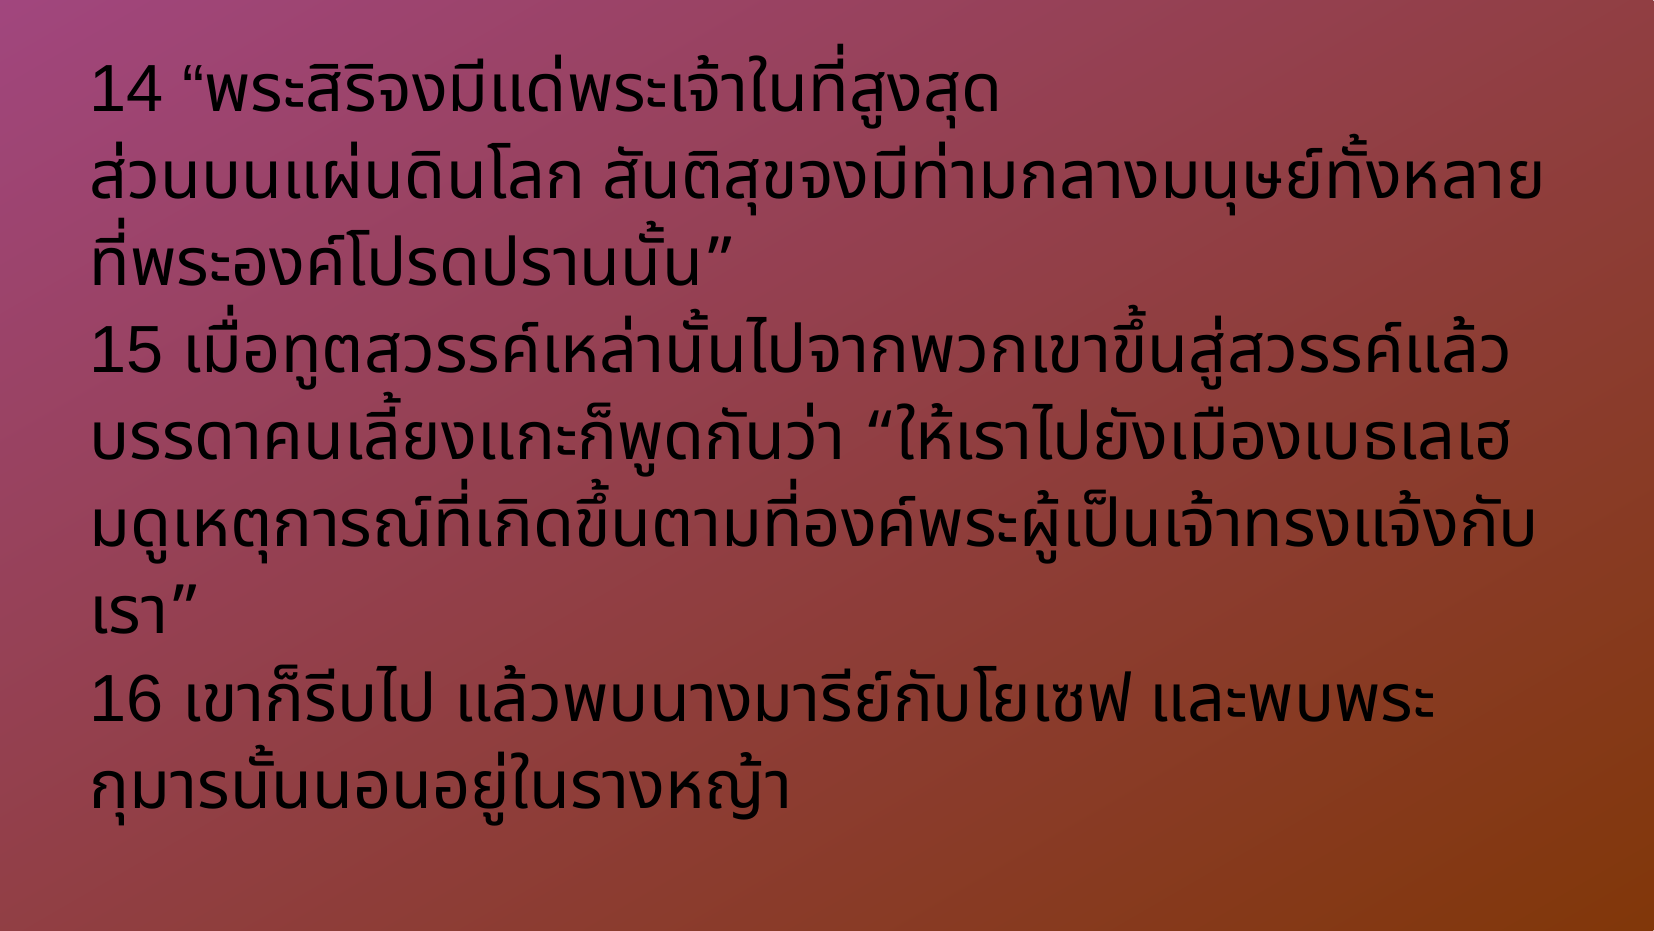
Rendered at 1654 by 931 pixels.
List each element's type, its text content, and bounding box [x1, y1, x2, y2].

text_box 14 “พระสิริจงมีแด่พระเจ้าในที่สูงสุด ส่วนบนแผ่นดินโลก สันติสุขจงมีท่ามกลางมนุษย์ทั้งหลายที่พระองค์โปรดปรานนั้น” 15 เมื่อทูตสวรรค์เหล่านั้นไปจากพวกเขาขึ้นสู่สวรรค์แล้ว บรรดาคนเลี้ยงแกะก็พูดกันว่า “ให้เราไปยังเมืองเบธเลเฮมดูเหตุการณ์ที่เกิดขึ้นตามที่องค์พระผู้เป็นเจ้าทรงแจ้งกับเรา” 16 เขาก็รีบไป แล้วพบนางมารีย์กับโยเซฟ และพบพระกุมารนั้นนอนอยู่ในรางหญ้า [75, 43, 1576, 931]
